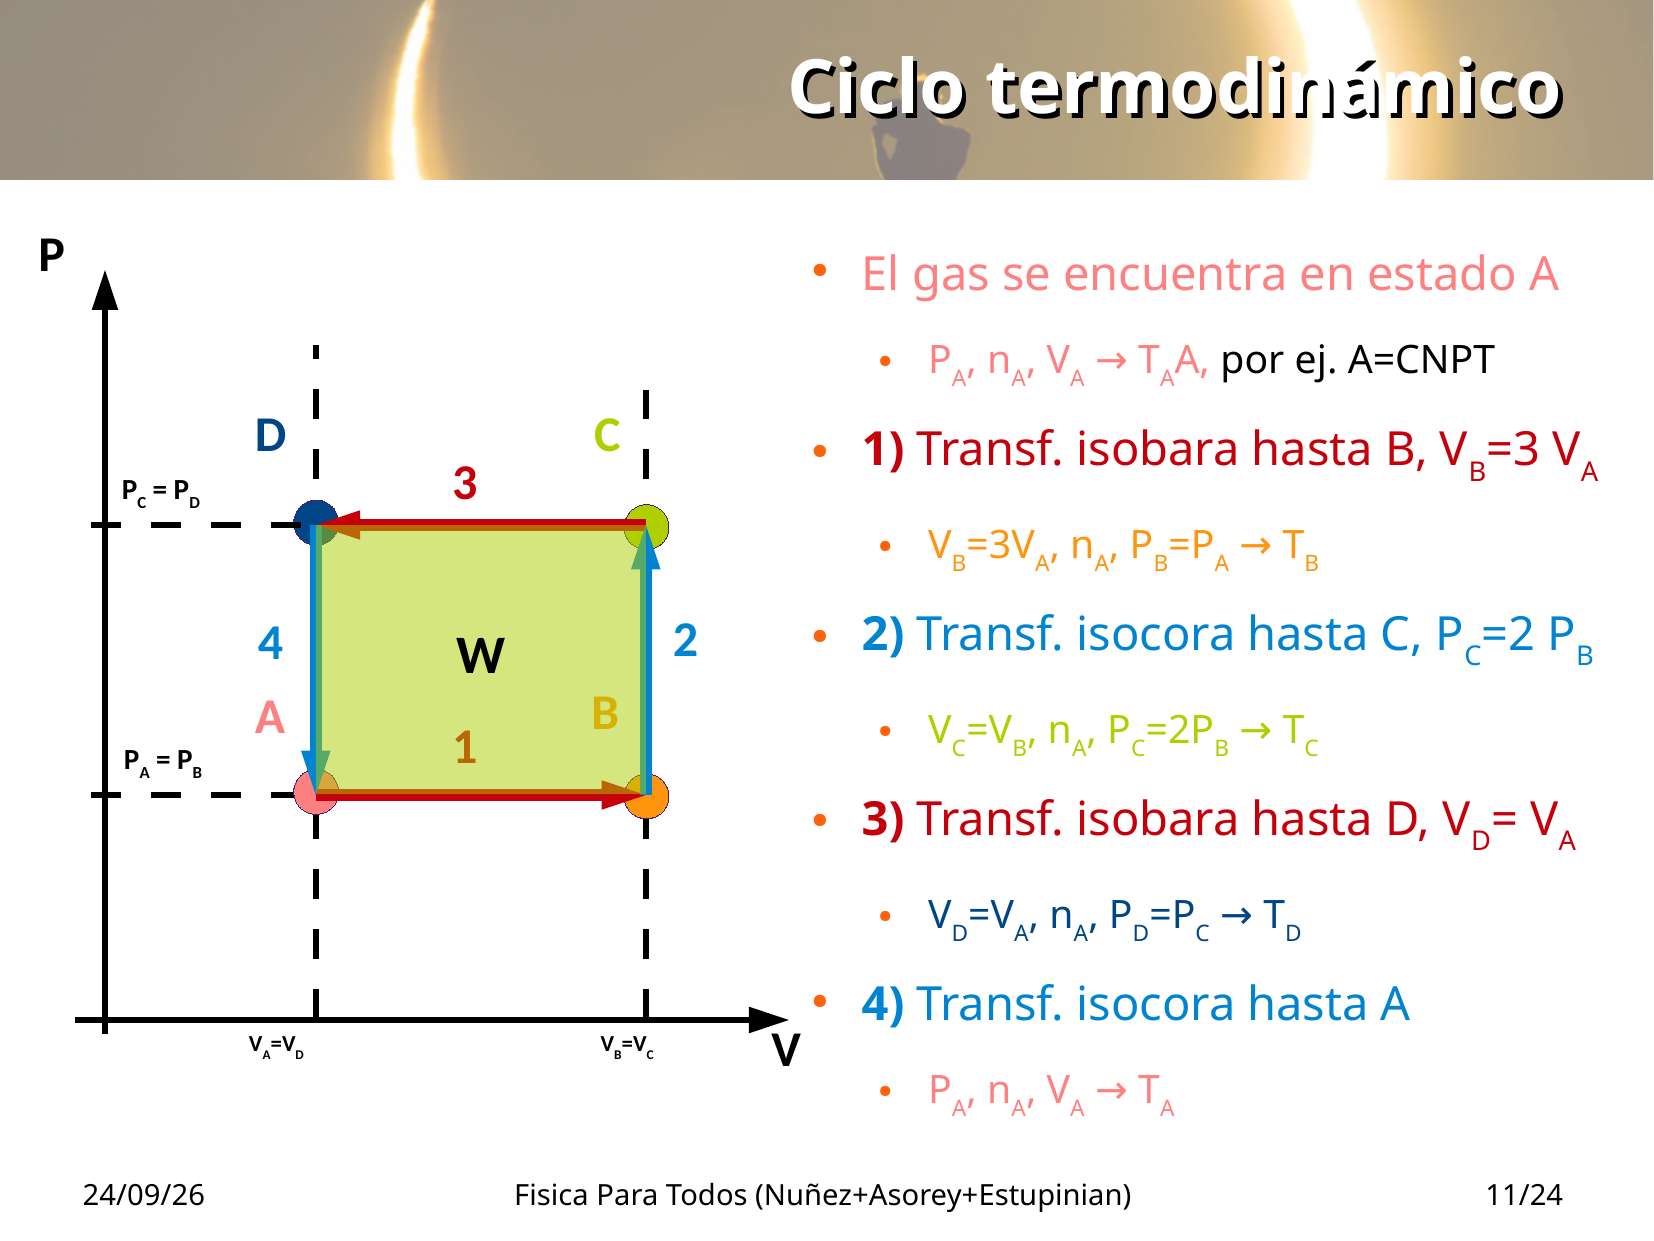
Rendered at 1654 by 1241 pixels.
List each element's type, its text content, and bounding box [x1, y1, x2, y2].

text_box VA=VD [234, 1026, 340, 1074]
text_box [625, 504, 669, 549]
text_box A [240, 689, 309, 763]
text_box 3 [437, 454, 502, 525]
text_box [293, 771, 337, 815]
text_box [625, 774, 669, 819]
text_box D [240, 406, 312, 481]
text_box PC = PD [107, 469, 252, 526]
text_box VB=VC [585, 1026, 691, 1074]
text_box P [23, 226, 91, 301]
text_box [293, 500, 338, 545]
picture [0, 0, 1654, 180]
text_box V [756, 1021, 795, 1096]
text_box 2 [658, 611, 723, 685]
title Ciclo termodinámico [75, 19, 1564, 151]
text_box PA = PB [109, 739, 254, 796]
text_box W [315, 525, 646, 795]
text_box C [579, 406, 646, 481]
text_box 4 [243, 615, 308, 689]
list El gas se encuentra en estado A PA, nA, VA → TAA, por ej. A=CNPT 1) Transf. isobara hasta B, VB=3 VA VB=3VA, nA, PB=PA → TB 2) Transf. isocora hasta C, PC=2 PB VC=VB, nA, PC=2PB → TC 3) Transf. isobara hasta D, VD= VA VD=VA, nA, PD=PC → TD 4) Transf. isocora hasta A PA, nA, VA → TA [795, 240, 1621, 1141]
